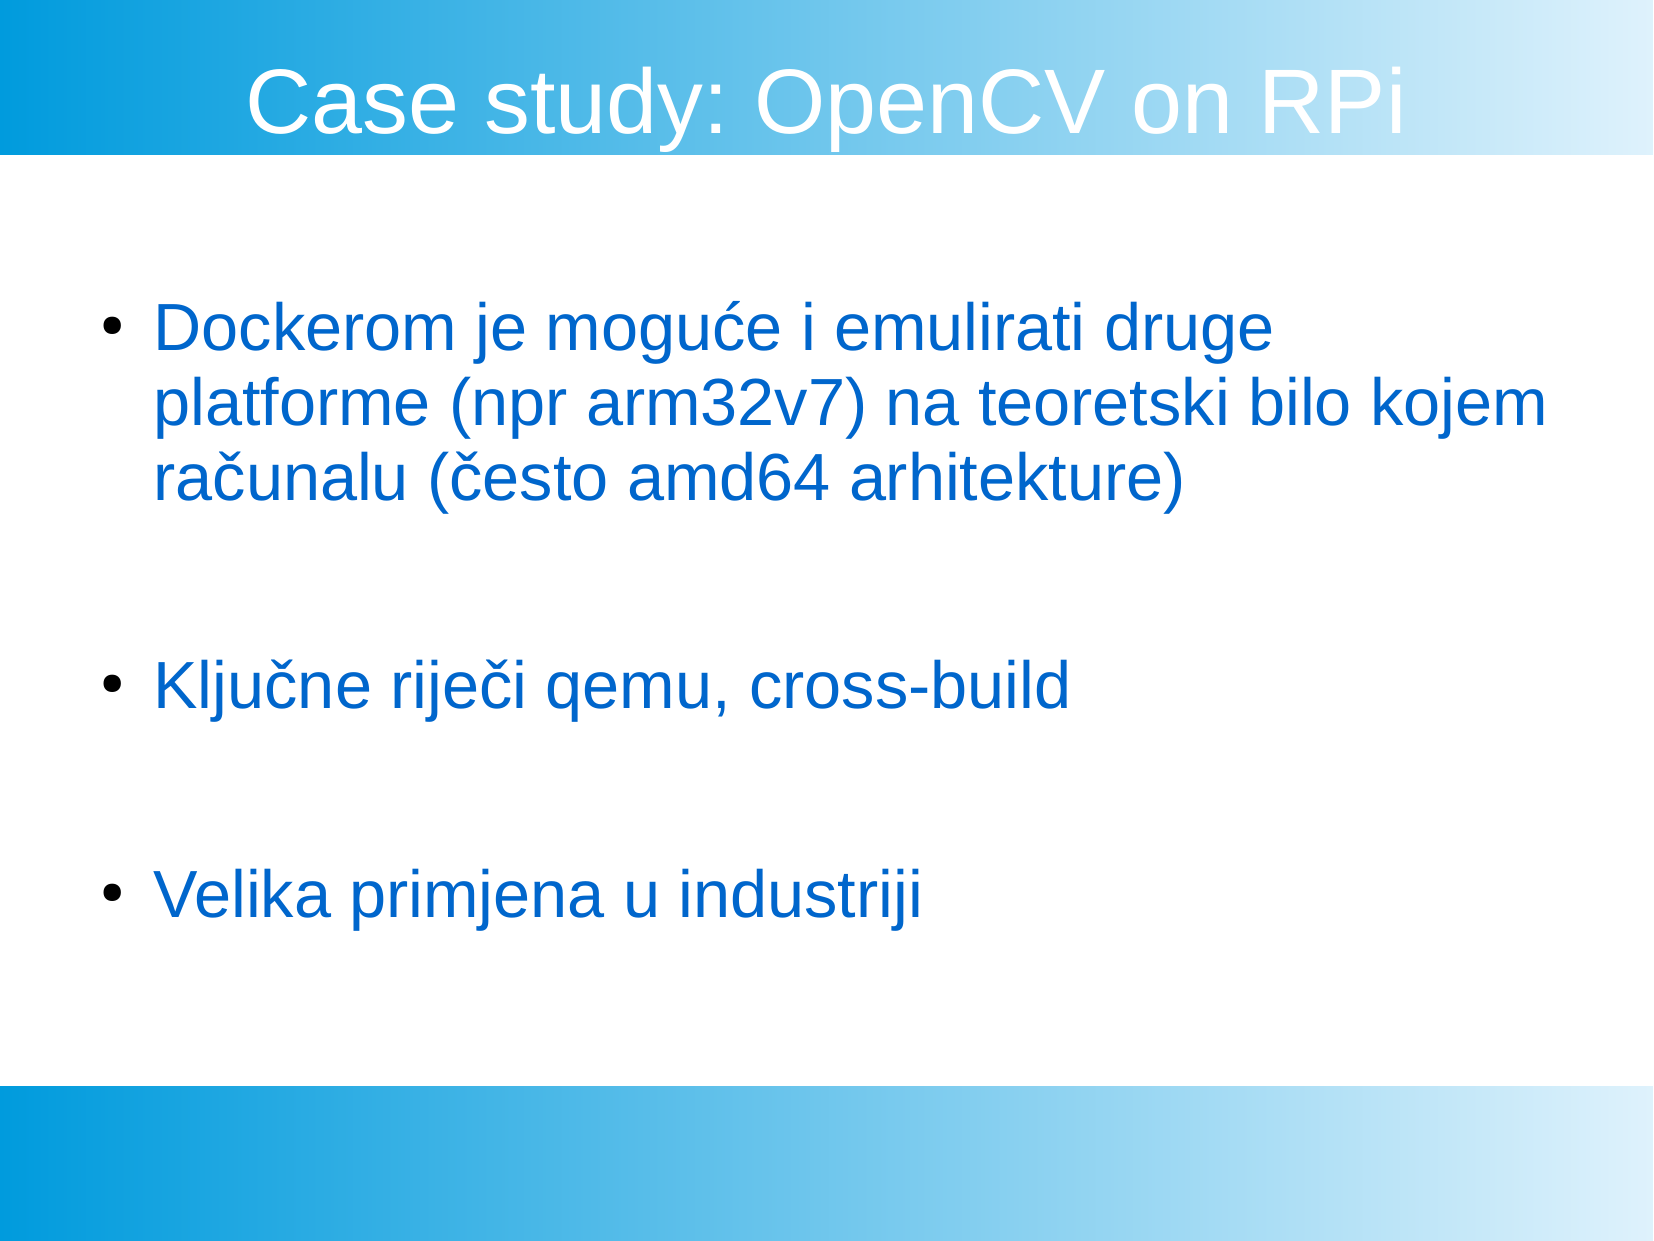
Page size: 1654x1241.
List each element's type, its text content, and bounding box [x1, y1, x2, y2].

title Case study: OpenCV on RPi [82, 49, 1571, 155]
list Dockerom je moguće i emulirati druge platforme (npr arm32v7) na teoretski bilo kojem računalu (često amd64 arhitekture) Ključne riječi qemu, cross-build Velika primjena u industriji [82, 290, 1571, 1010]
